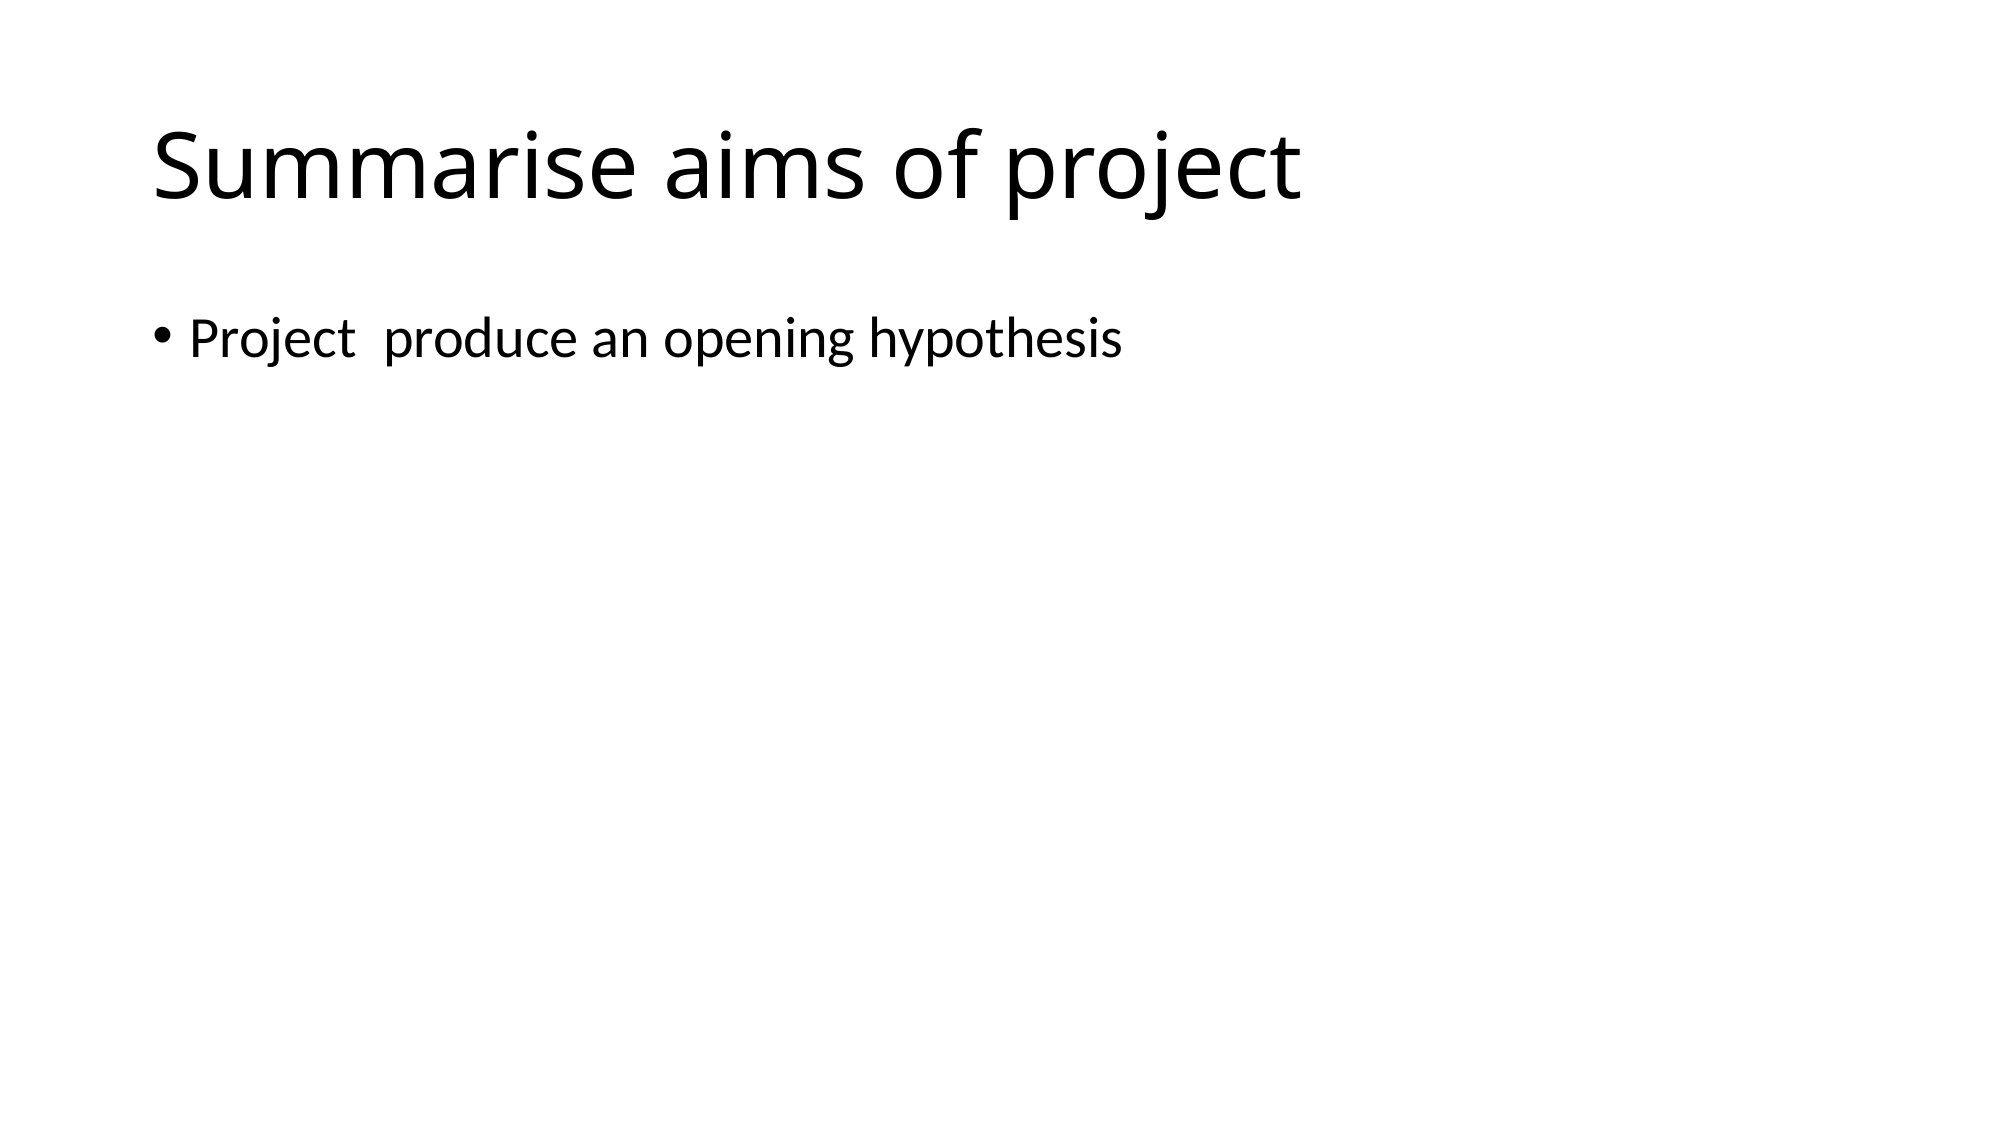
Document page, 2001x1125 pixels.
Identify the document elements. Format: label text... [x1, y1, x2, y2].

list Project produce an opening hypothesis [137, 299, 1863, 1014]
title Summarise aims of project [137, 59, 1863, 278]
